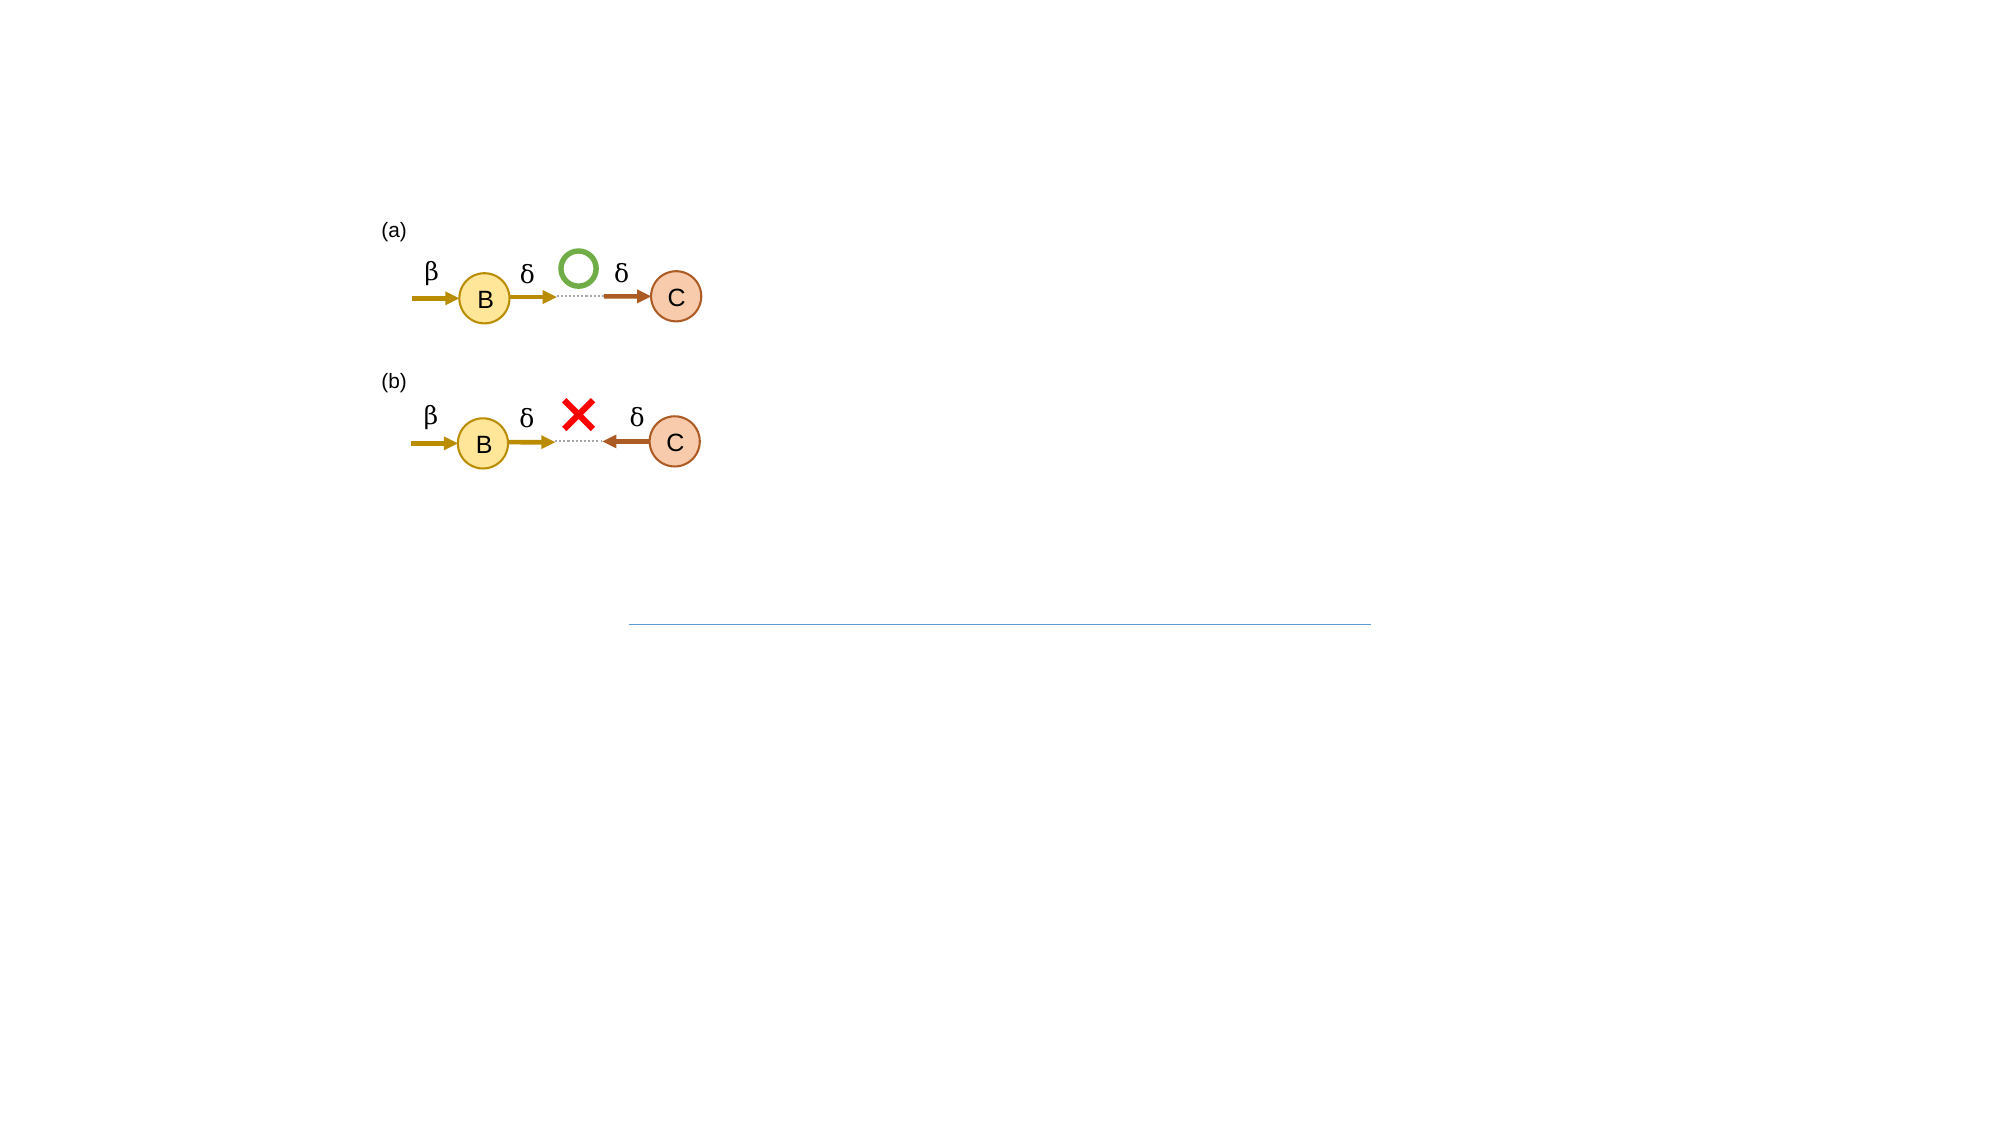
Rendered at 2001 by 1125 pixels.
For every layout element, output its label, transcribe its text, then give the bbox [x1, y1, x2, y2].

text_box [693, 424, 700, 459]
text_box [459, 278, 469, 319]
text_box [502, 280, 510, 317]
text_box B [468, 421, 501, 467]
text_box δ [511, 394, 543, 440]
text_box [558, 248, 599, 289]
text_box B [469, 276, 502, 321]
text_box δ [511, 250, 544, 296]
text_box β [416, 248, 448, 294]
text_box β [415, 392, 447, 437]
text_box δ [621, 393, 653, 439]
text_box [649, 422, 658, 461]
text_box δ [605, 249, 638, 295]
text_box (a) [373, 209, 415, 250]
text_box [501, 425, 508, 461]
text_box [457, 423, 468, 464]
text_box [562, 397, 596, 432]
text_box [694, 278, 702, 314]
text_box (b) [373, 360, 415, 400]
text_box [651, 277, 660, 316]
text_box C [658, 419, 693, 465]
text_box C [660, 274, 694, 319]
